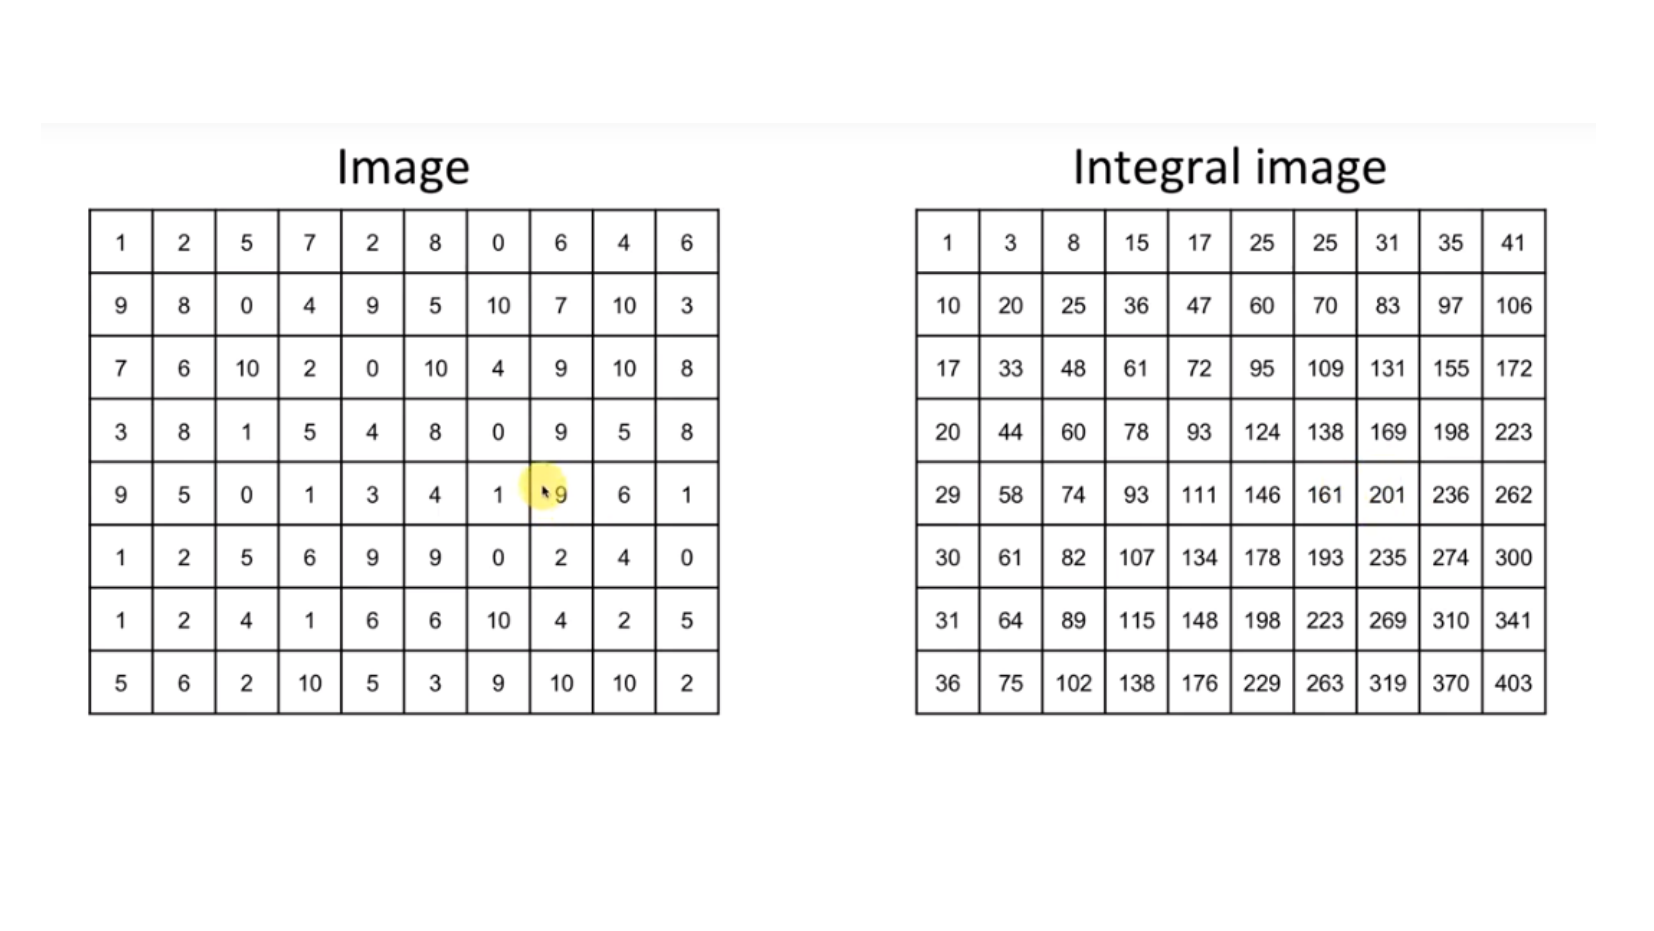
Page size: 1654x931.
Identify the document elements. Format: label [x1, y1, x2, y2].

picture [41, 123, 1596, 773]
